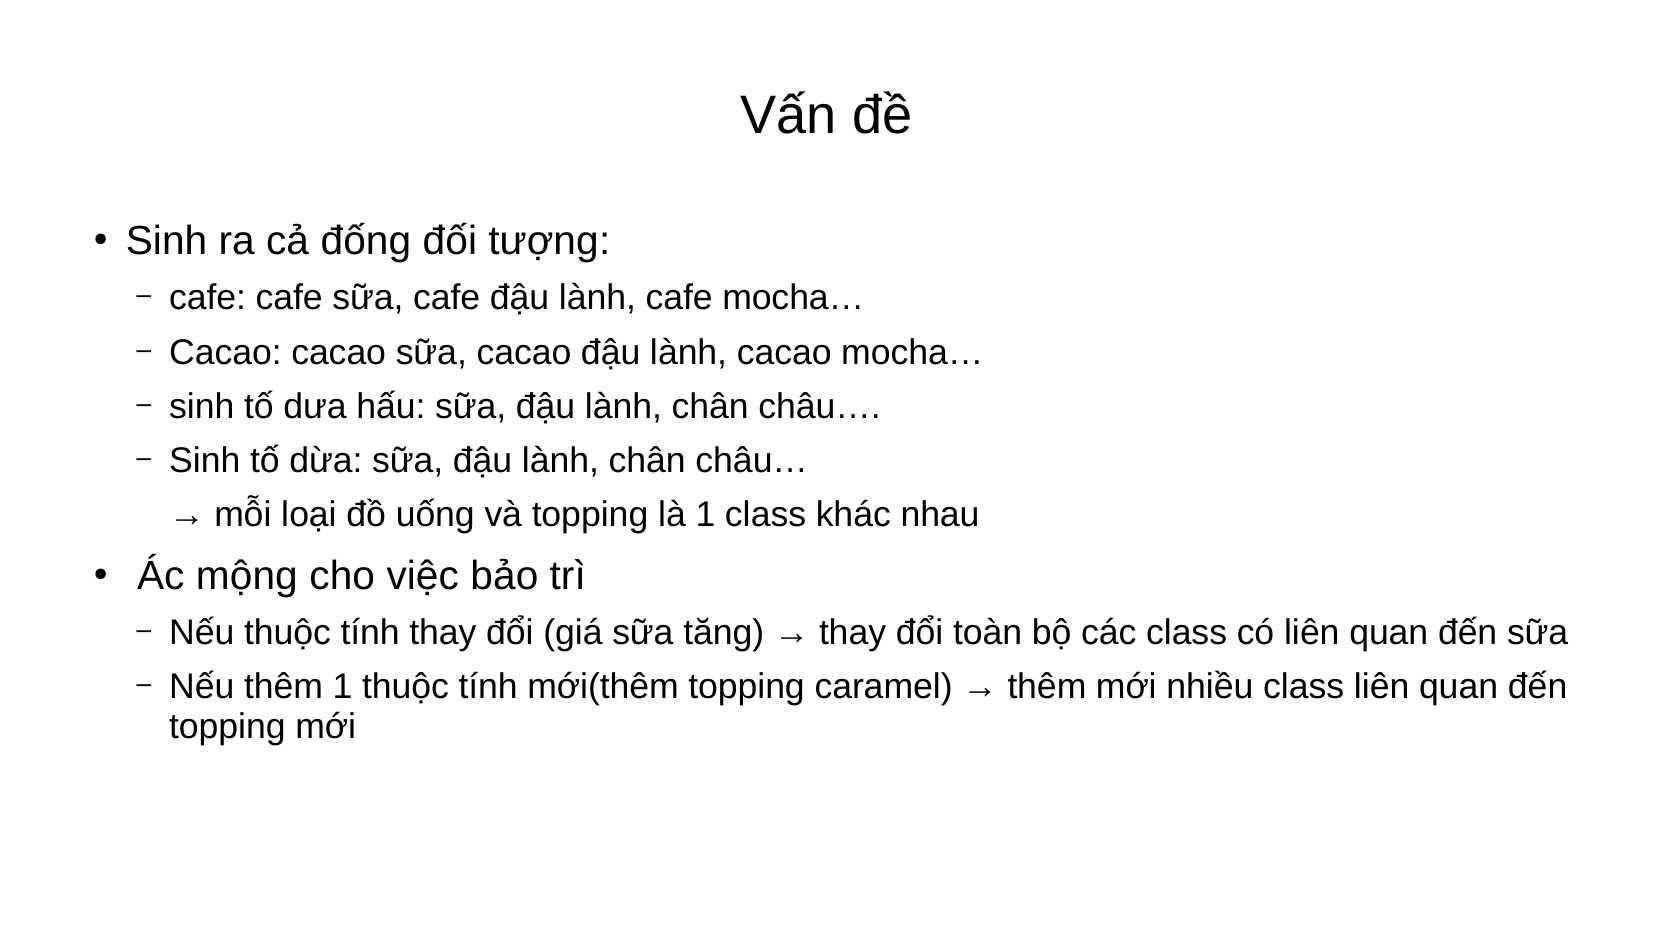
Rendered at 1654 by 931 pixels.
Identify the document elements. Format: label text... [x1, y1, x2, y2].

title Vấn đề [82, 37, 1571, 193]
list Sinh ra cả đống đối tượng: cafe: cafe sữa, cafe đậu lành, cafe mocha… Cacao: cacao sữa, cacao đậu lành, cacao mocha… sinh tố dưa hấu: sữa, đậu lành, chân châu…. Sinh tố dừa: sữa, đậu lành, chân châu… → mỗi loại đồ uống và topping là 1 class khác nhau Ác mộng cho việc bảo trì Nếu thuộc tính thay đổi (giá sữa tăng) → thay đổi toàn bộ các class có liên quan đến sữa Nếu thêm 1 thuộc tính mới(thêm topping caramel) → thêm mới nhiều class liên quan đến topping mới [82, 217, 1571, 758]
